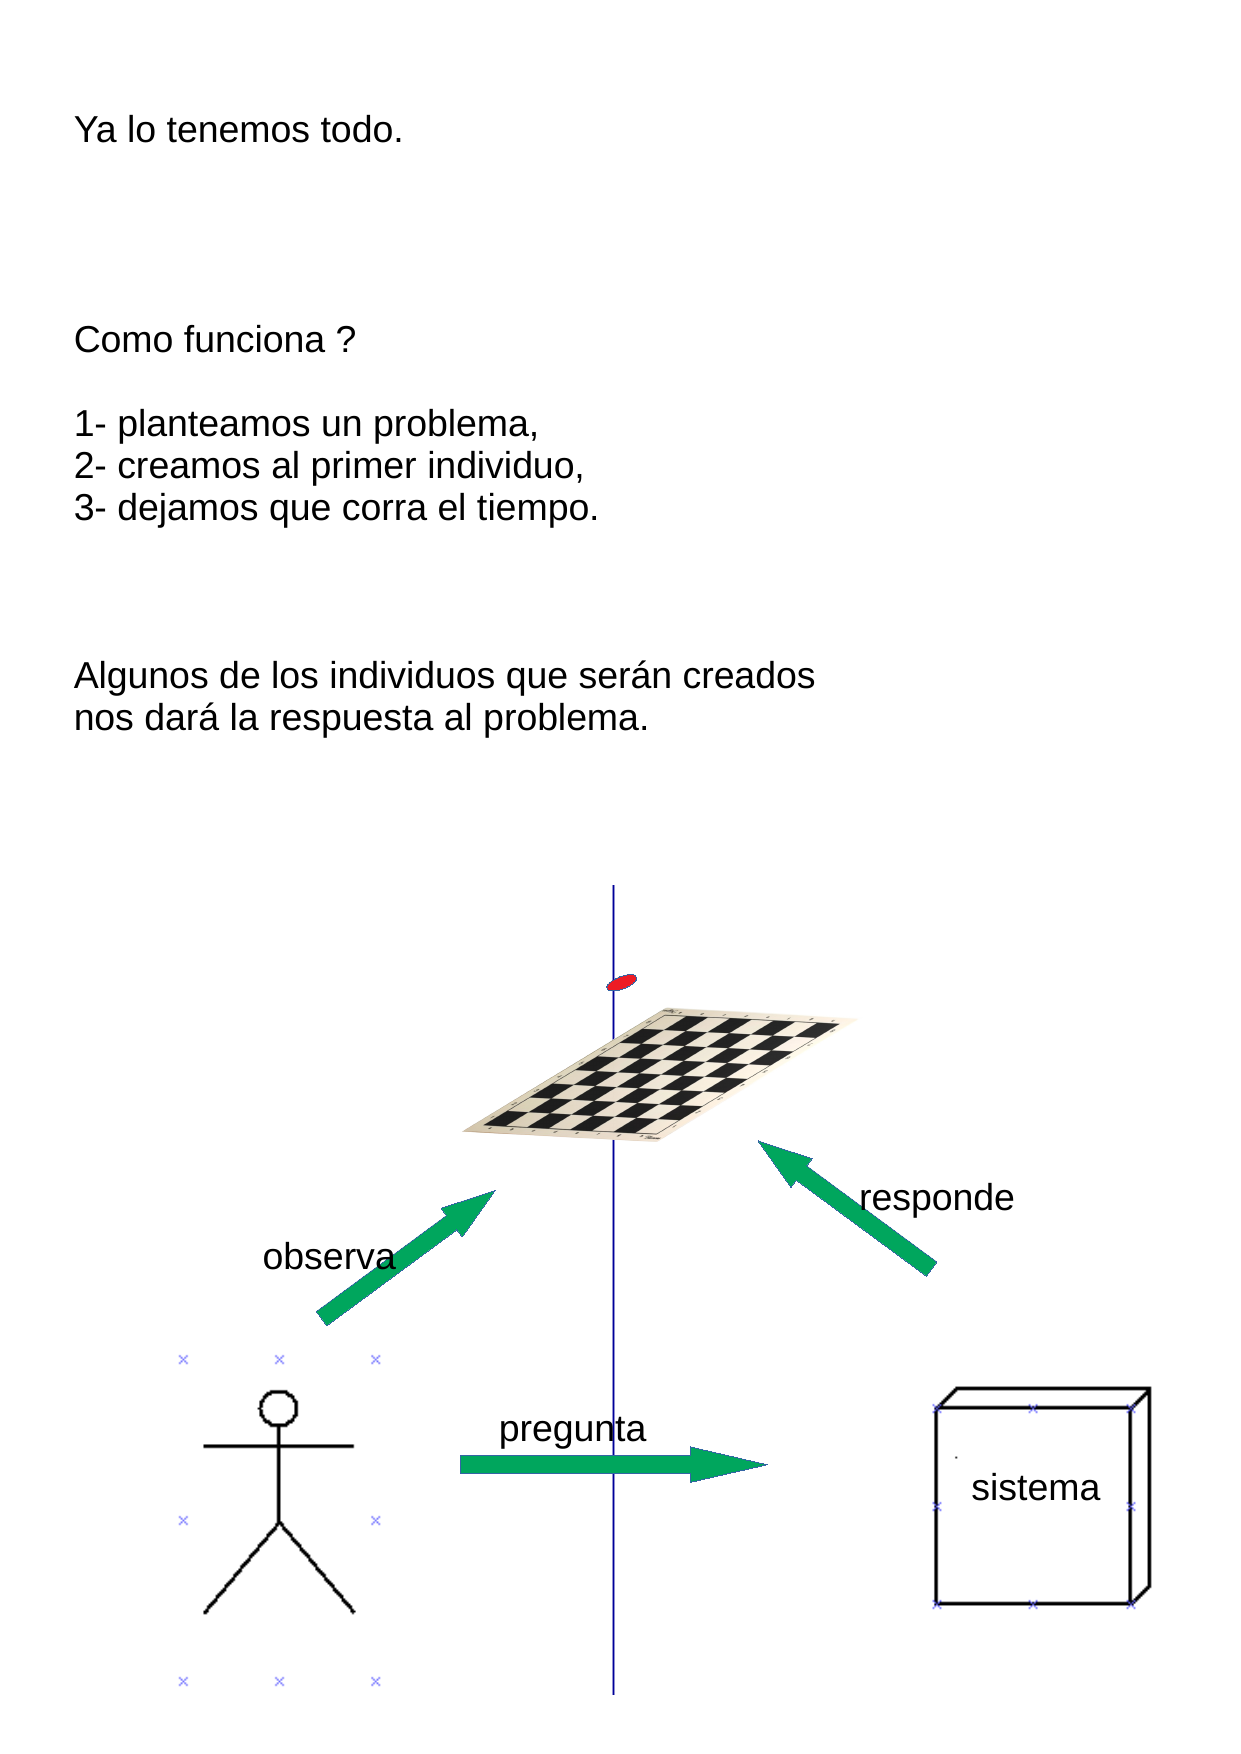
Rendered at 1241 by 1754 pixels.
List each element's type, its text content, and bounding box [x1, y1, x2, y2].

picture [460, 1007, 863, 1142]
text_box [411, 1190, 496, 1264]
text_box [758, 1140, 844, 1216]
text_box [745, 1459, 768, 1470]
text_box responde [844, 1169, 1030, 1227]
text_box pregunta [484, 1399, 745, 1530]
text_box [859, 1227, 937, 1277]
text_box [316, 1286, 381, 1326]
text_box Ya lo tenemos todo. Como funciona ? 1- planteamos un problema, 2- creamos al primer individuo, 3- dejamos que corra el tiempo. Algunos de los individuos que serán creados nos dará la respuesta al problema. [59, 59, 1182, 1347]
text_box sistema [956, 1458, 1170, 1530]
text_box [460, 1455, 484, 1474]
picture [64, 1347, 1176, 1695]
text_box observa [248, 1228, 411, 1286]
text_box [606, 974, 637, 991]
